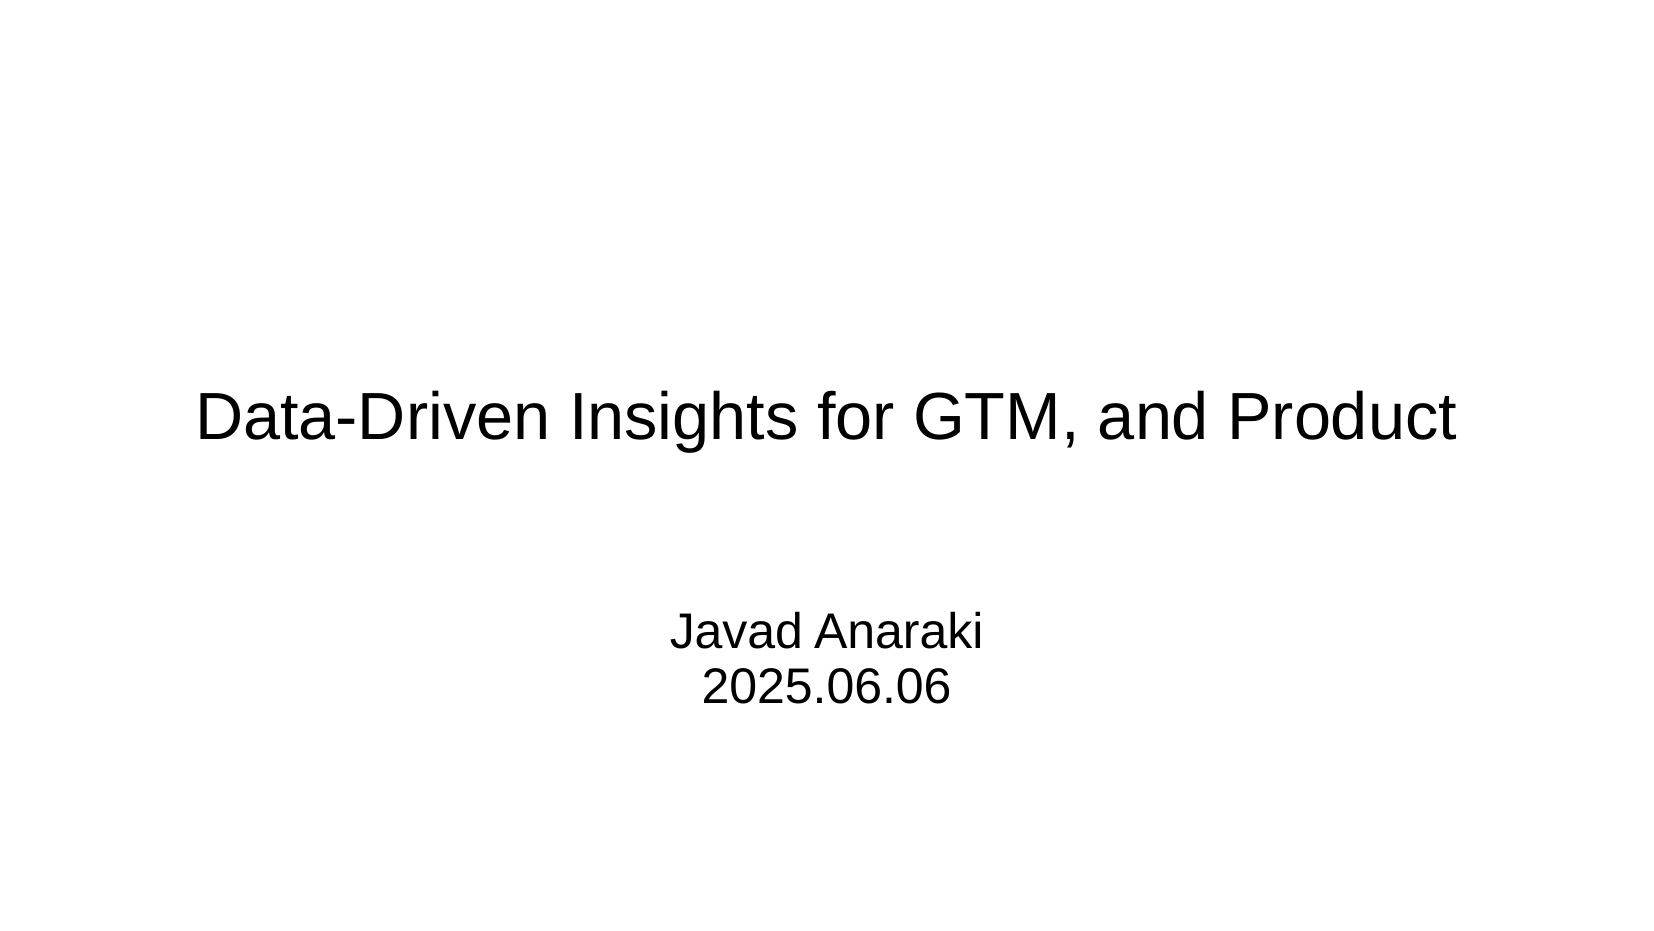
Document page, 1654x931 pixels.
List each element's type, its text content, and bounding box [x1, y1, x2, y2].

subtitle Data-Driven Insights for GTM, and Product Javad Anaraki 2025.06.06 [82, 37, 1571, 757]
